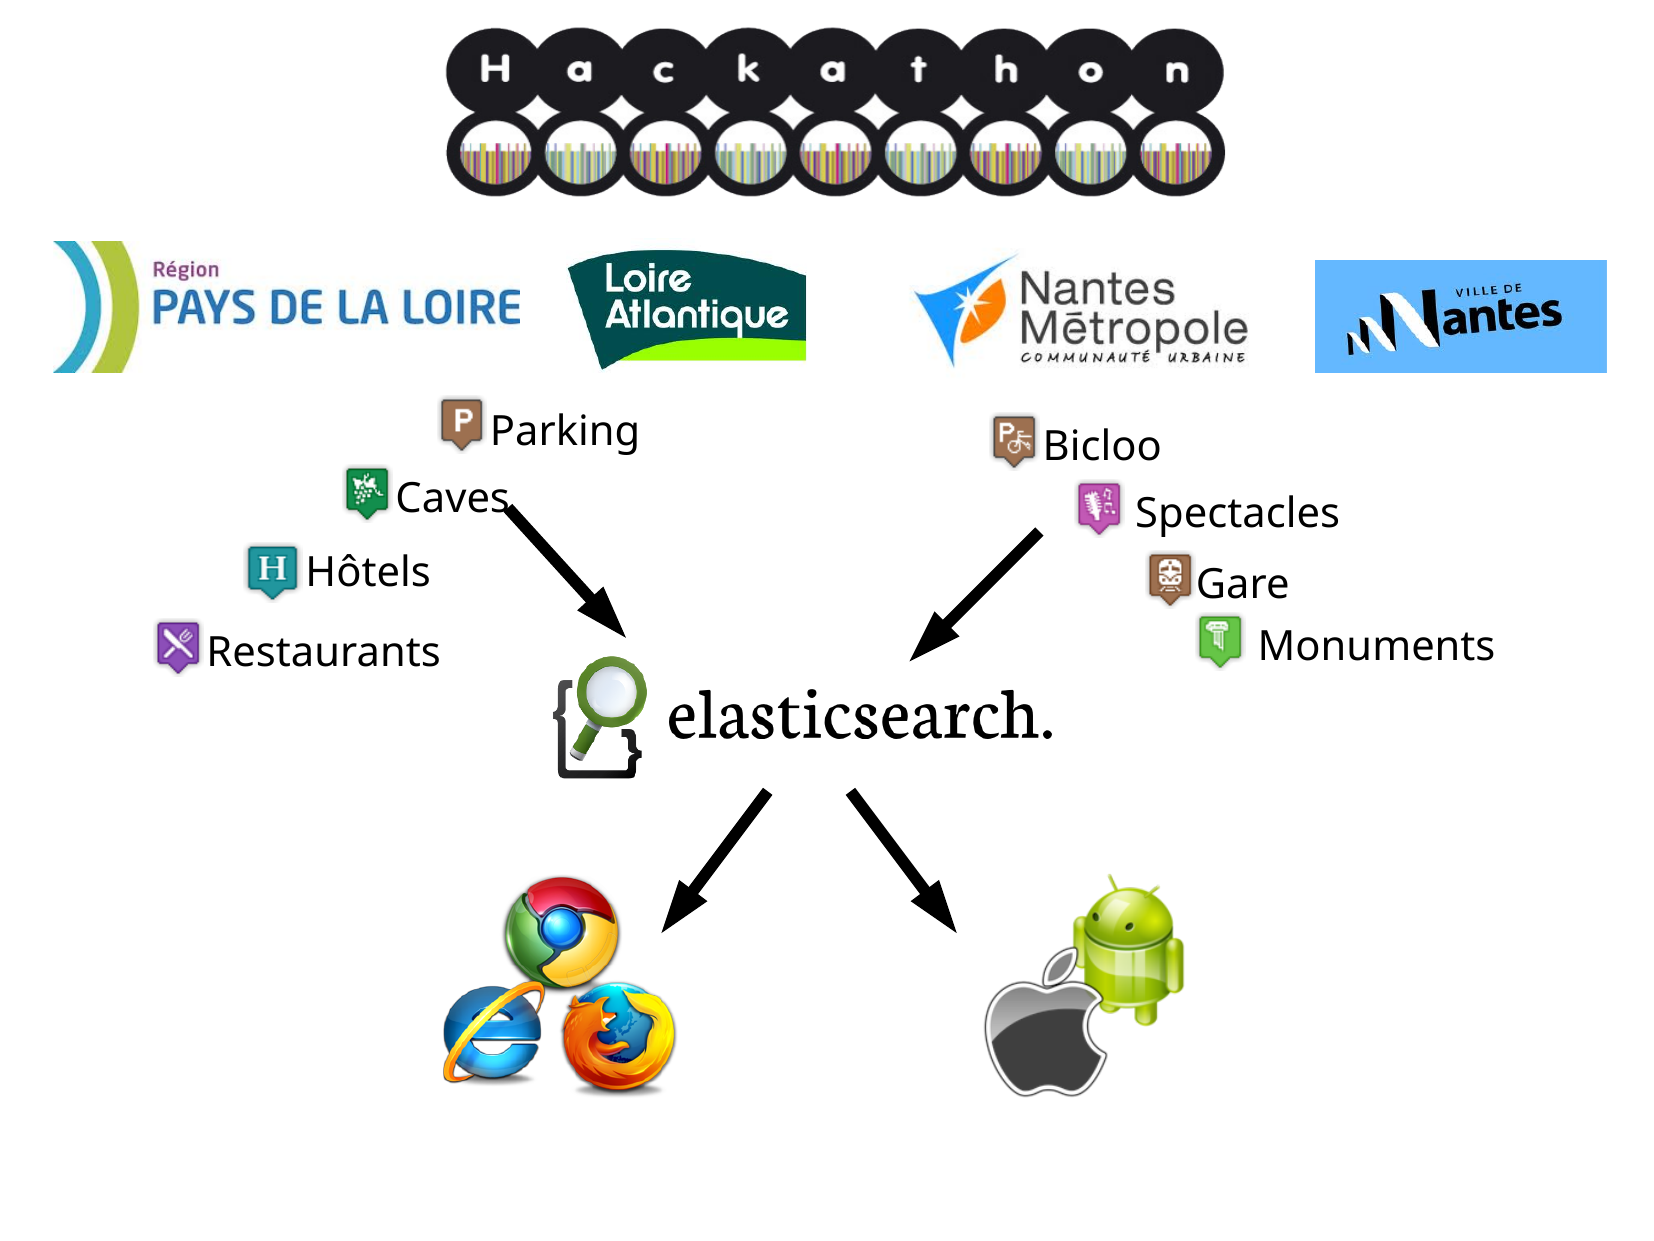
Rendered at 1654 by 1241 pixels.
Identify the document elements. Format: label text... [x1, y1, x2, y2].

picture [1195, 612, 1242, 671]
picture [873, 230, 1288, 390]
picture [530, 637, 1063, 804]
picture [53, 241, 520, 373]
text_box Monuments [1242, 608, 1470, 677]
picture [1074, 479, 1120, 538]
picture [342, 464, 380, 523]
text_box Spectacles [1120, 475, 1327, 544]
picture [566, 238, 807, 373]
picture [437, 873, 679, 1099]
text_box Hôtels [290, 534, 426, 603]
picture [437, 395, 475, 454]
picture [1145, 550, 1181, 609]
text_box Restaurants [191, 614, 422, 682]
text_box Gare [1181, 546, 1288, 615]
text_box Parking [475, 393, 632, 461]
text_box Caves [380, 460, 508, 529]
picture [989, 412, 1027, 471]
picture [1315, 260, 1607, 373]
picture [968, 873, 1205, 1099]
picture [442, 23, 1229, 201]
picture [243, 542, 290, 603]
text_box Bicloo [1027, 408, 1158, 476]
picture [153, 618, 191, 677]
